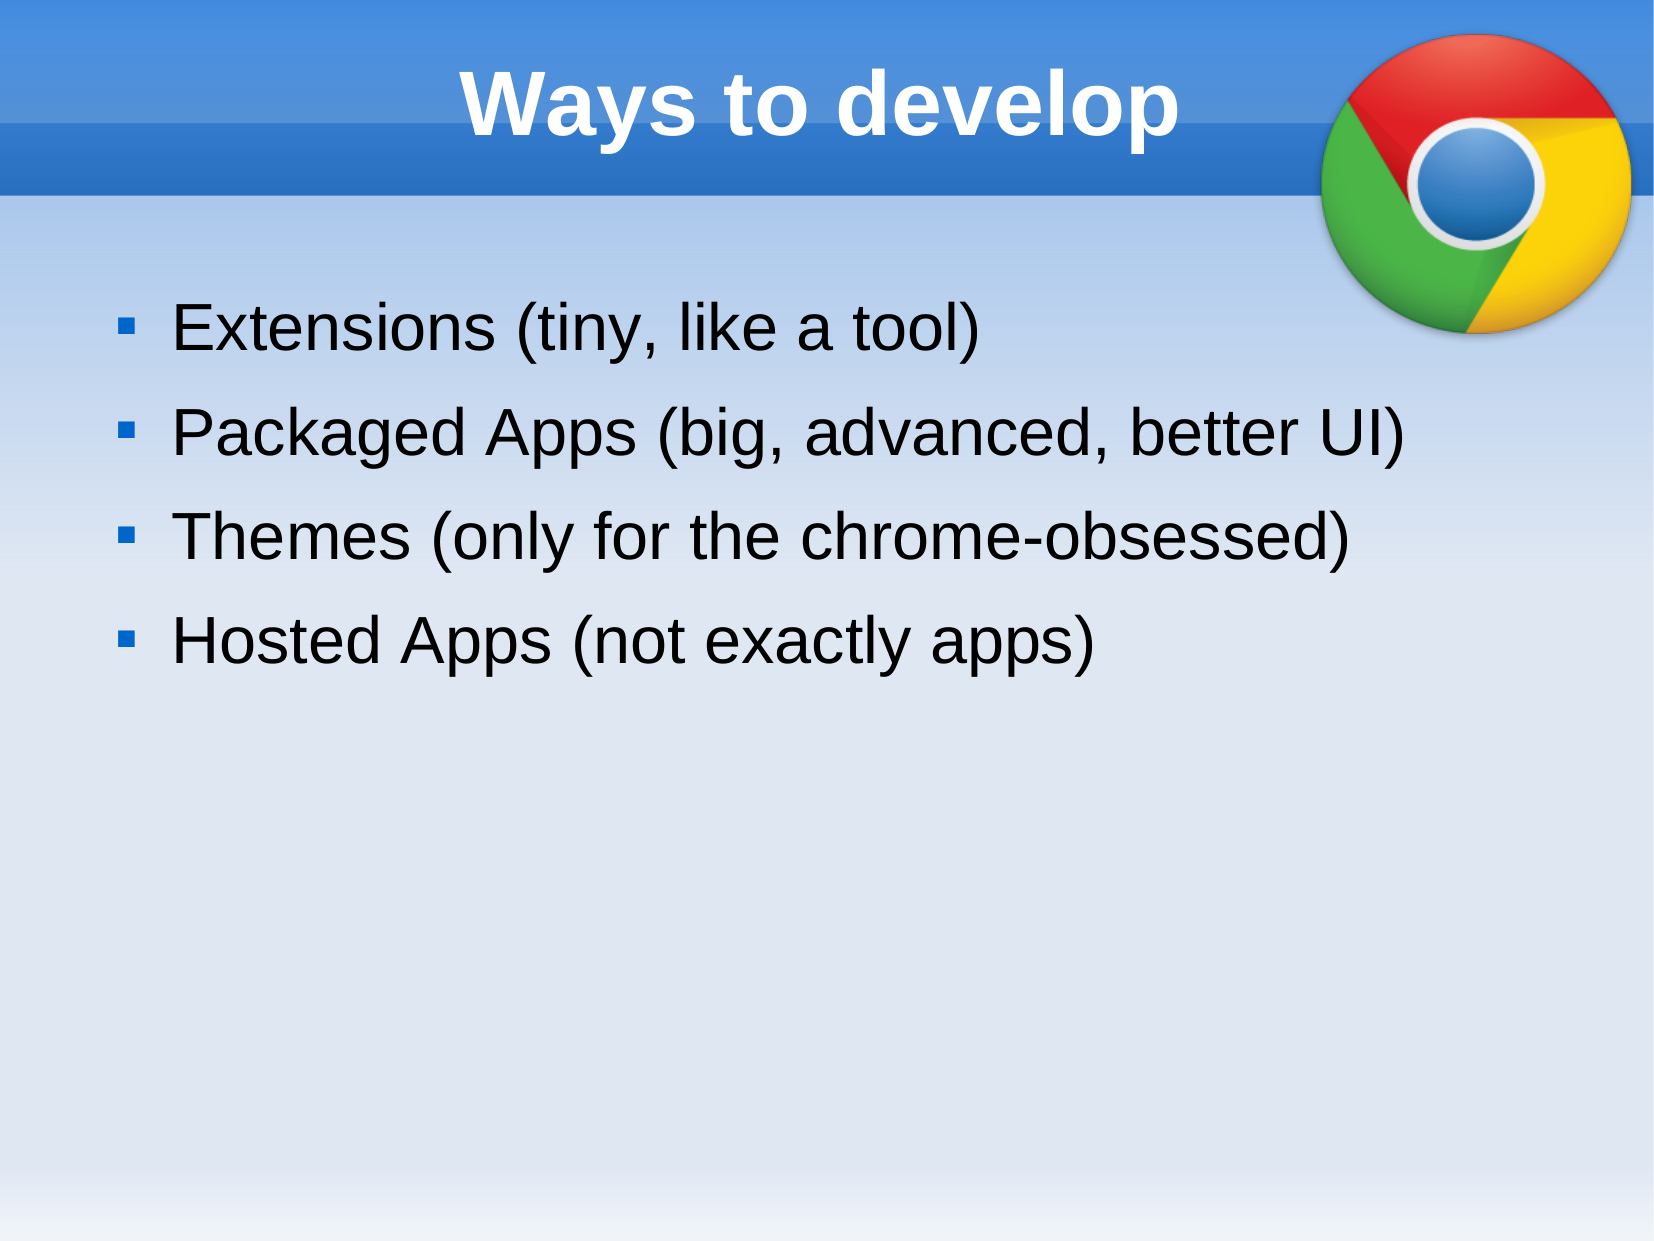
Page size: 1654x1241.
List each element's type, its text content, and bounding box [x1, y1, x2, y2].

list Extensions (tiny, like a tool) Packaged Apps (big, advanced, better UI) Themes (only for the chrome-obsessed) Hosted Apps (not exactly apps) [82, 290, 1571, 1109]
title Ways to develop [76, 0, 1565, 208]
picture [0, 0, 1654, 1241]
